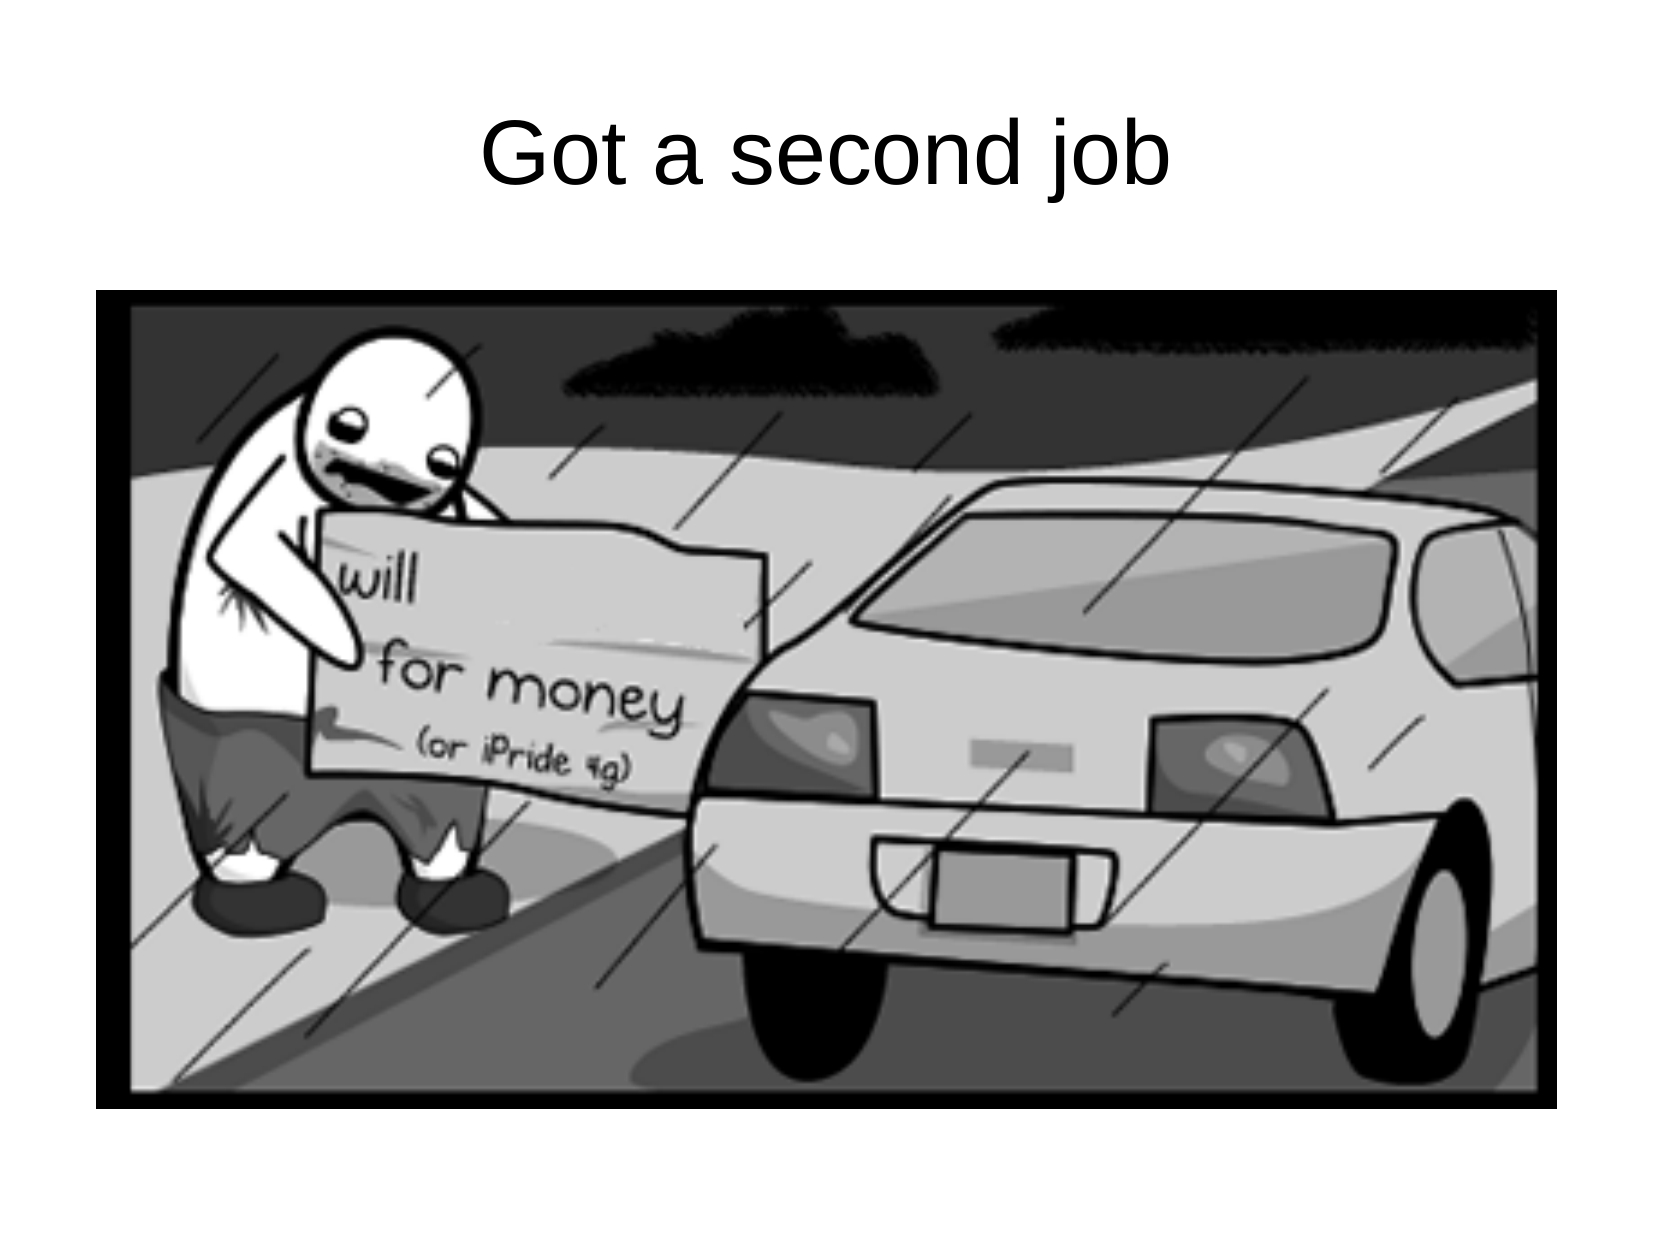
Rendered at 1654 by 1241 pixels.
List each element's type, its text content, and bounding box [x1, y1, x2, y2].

picture [96, 290, 1557, 1109]
title Got a second job [82, 49, 1571, 257]
